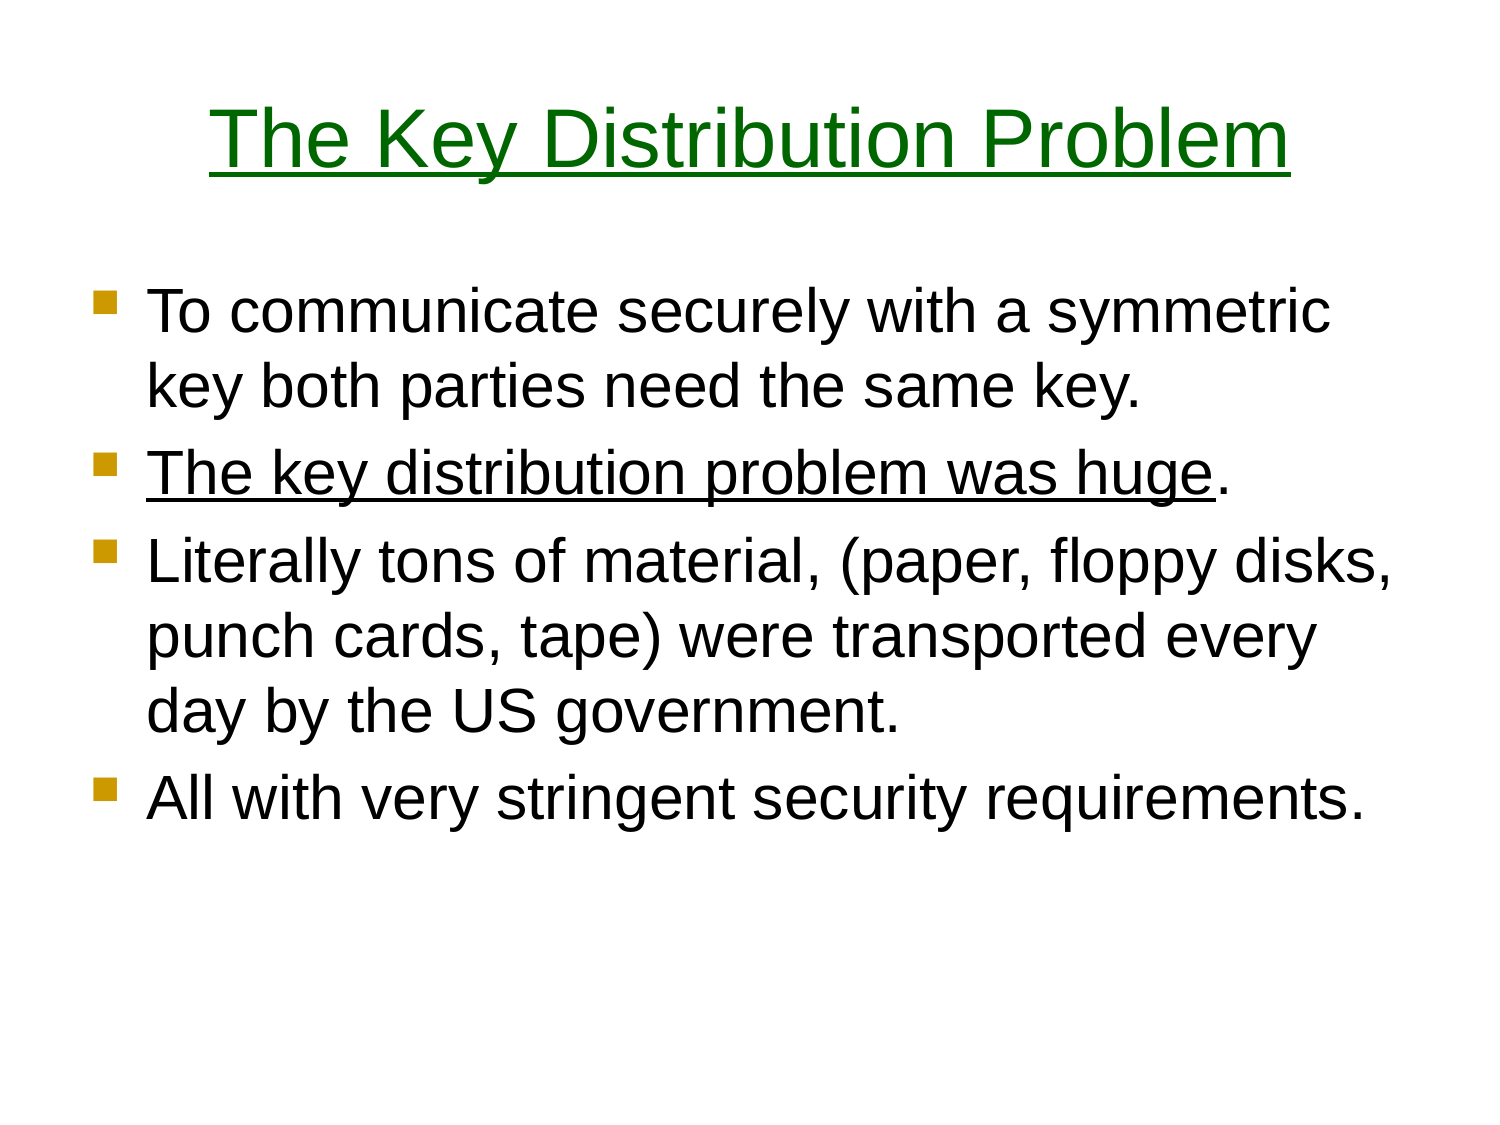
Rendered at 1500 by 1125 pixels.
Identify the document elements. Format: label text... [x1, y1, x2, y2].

list To communicate securely with a symmetric key both parties need the same key. The key distribution problem was huge. Literally tons of material, (paper, floppy disks, punch cards, tape) were transported every day by the US government. All with very stringent security requirements. [75, 262, 1425, 1006]
title The Key Distribution Problem [75, 88, 1425, 190]
